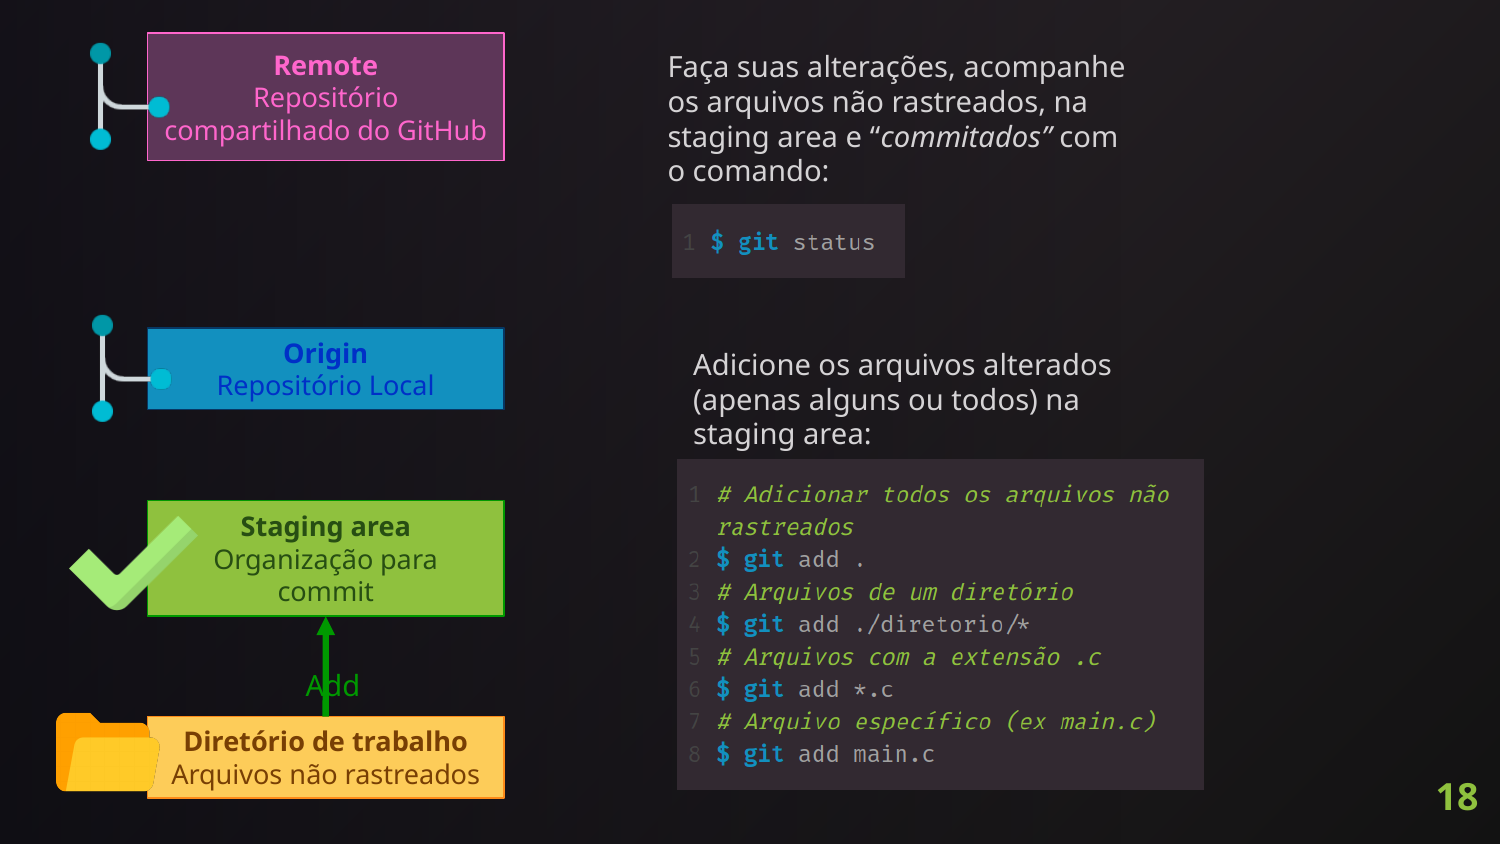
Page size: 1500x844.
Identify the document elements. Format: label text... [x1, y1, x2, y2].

text_box Adicione os arquivos alterados (apenas alguns ou todos) na staging area: [678, 330, 1176, 422]
text_box Add [274, 644, 392, 726]
picture [66, 32, 194, 161]
picture [69, 499, 198, 627]
slide_number <number> [1407, 752, 1494, 844]
text_box Remote Repositório compartilhado do GitHub [194, 32, 504, 161]
picture [68, 304, 196, 433]
text_box Origin Repositório Local [196, 328, 504, 410]
text_box Faça suas alterações, acompanhe os arquivos não rastreados, na staging area e “commitados” com o comando: [652, 32, 1150, 168]
picture [46, 693, 164, 811]
picture [677, 459, 1204, 791]
picture [672, 204, 905, 278]
text_box Diretório de trabalho Arquivos não rastreados [164, 716, 504, 798]
text_box Staging area Organização para commit [198, 500, 504, 617]
